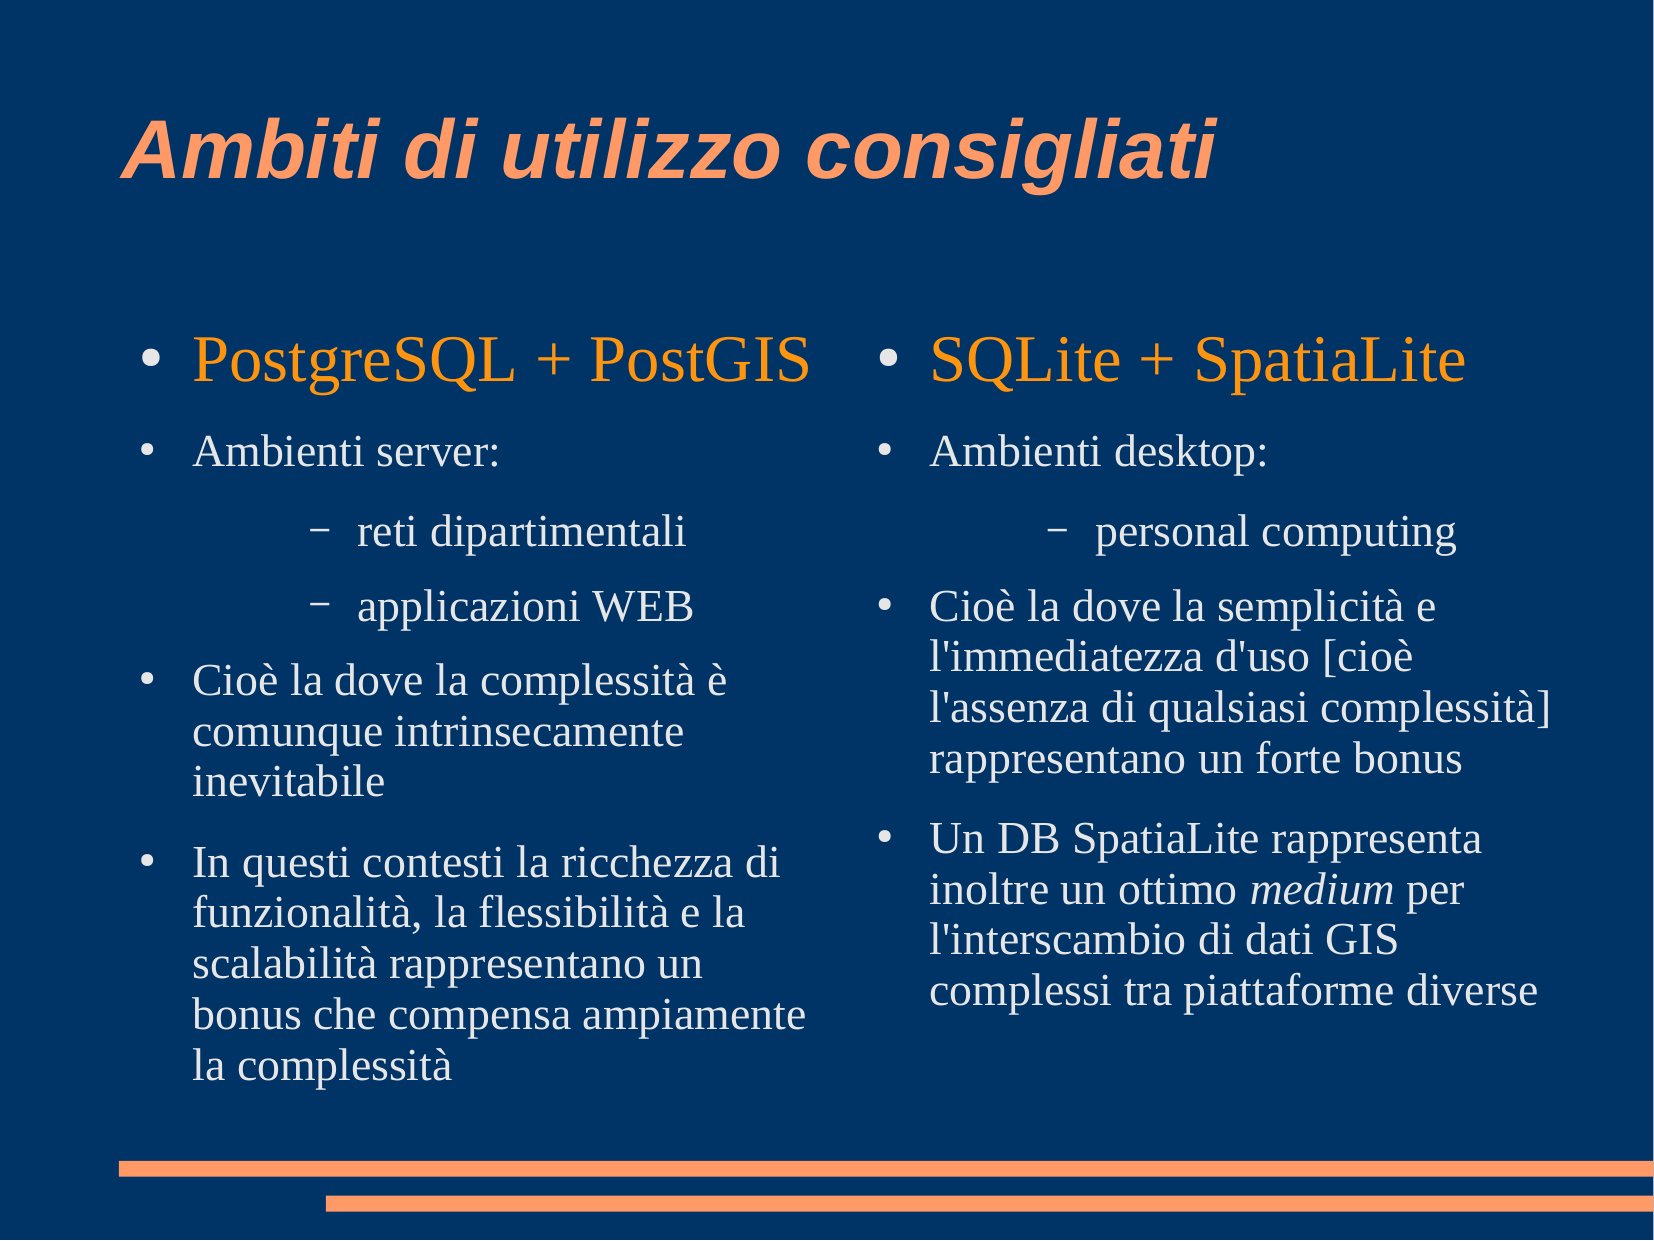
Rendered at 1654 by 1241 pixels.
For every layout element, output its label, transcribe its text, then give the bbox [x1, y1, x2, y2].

list PostgreSQL + PostGIS Ambienti server: reti dipartimentali applicazioni WEB Cioè la dove la complessità è comunque intrinsecamente inevitabile In questi contesti la ricchezza di funzionalità, la flessibilità e la scalabilità rappresentano un bonus che compensa ampiamente la complessità [121, 322, 824, 1118]
title Ambiti di utilizzo consigliati [121, 53, 1534, 246]
list SQLite + SpatiaLite Ambienti desktop: personal computing Cioè la dove la semplicità e l'immediatezza d'uso [cioè l'assenza di qualsiasi complessità] rappresentano un forte bonus Un DB SpatiaLite rappresenta inoltre un ottimo medium per l'interscambio di dati GIS complessi tra piattaforme diverse [858, 322, 1562, 1118]
